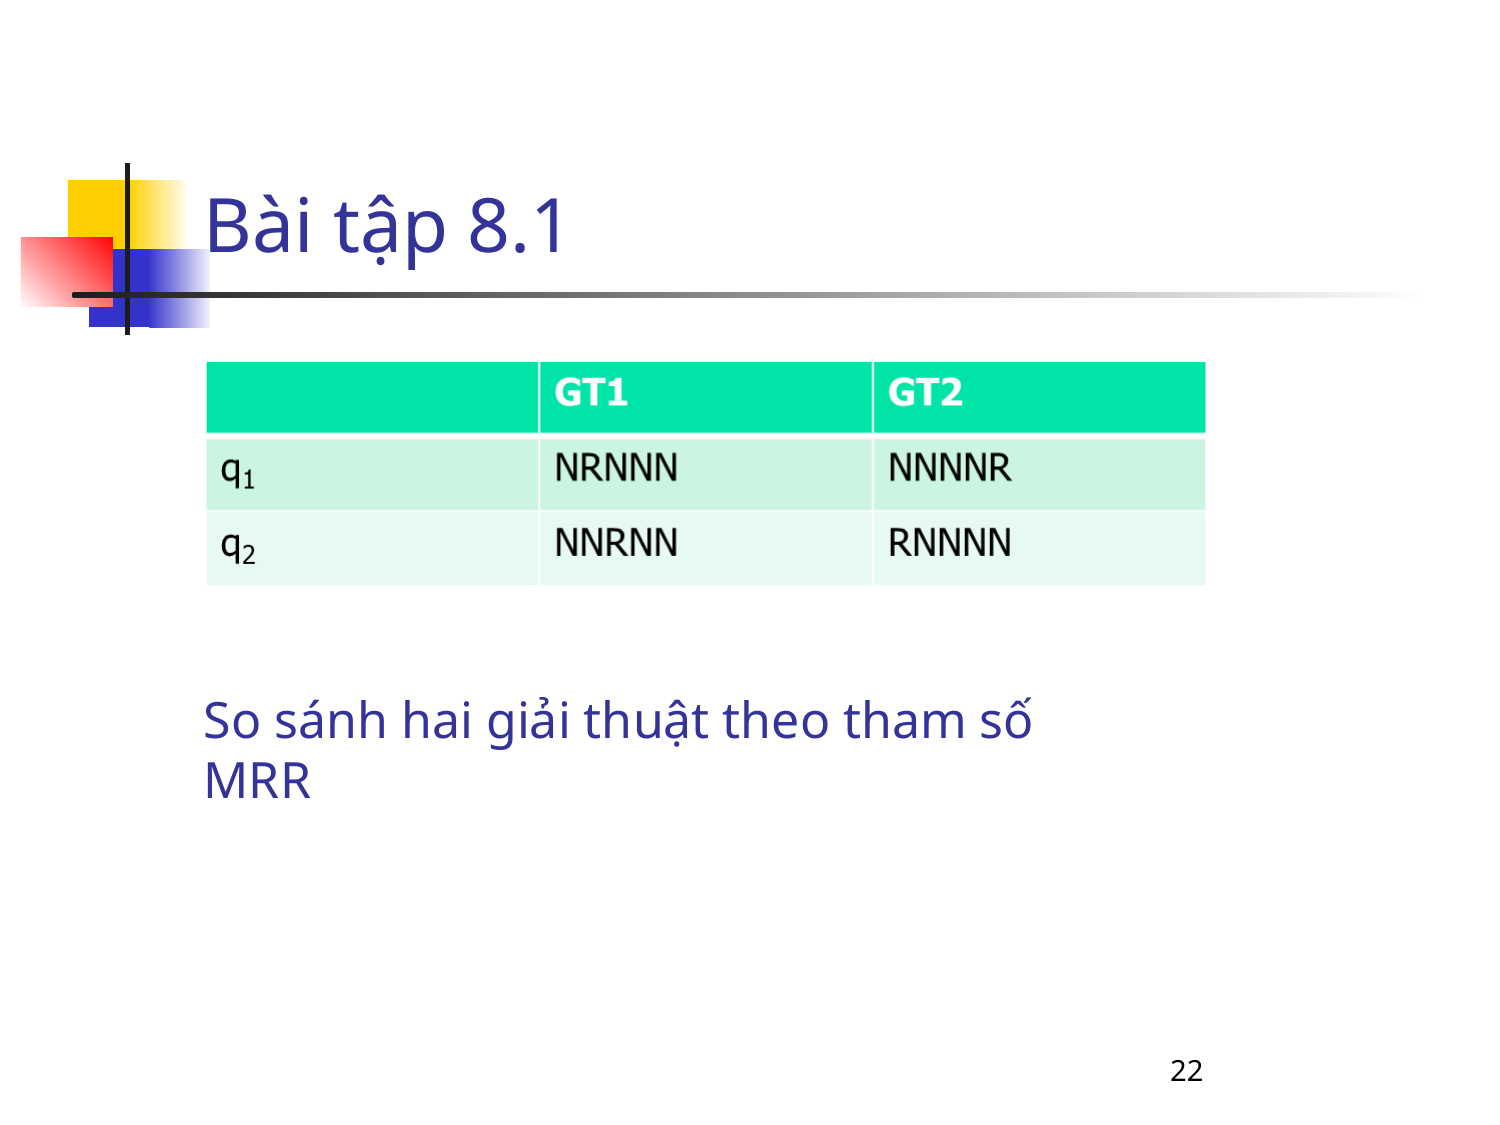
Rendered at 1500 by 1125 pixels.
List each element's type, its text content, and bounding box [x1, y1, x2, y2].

text_box So sánh hai giải thuật theo tham số MRR [188, 680, 1156, 757]
picture [205, 356, 1207, 588]
text_box 22 [1155, 1024, 1468, 1100]
title Bài tập 8.1 [188, 35, 1468, 275]
